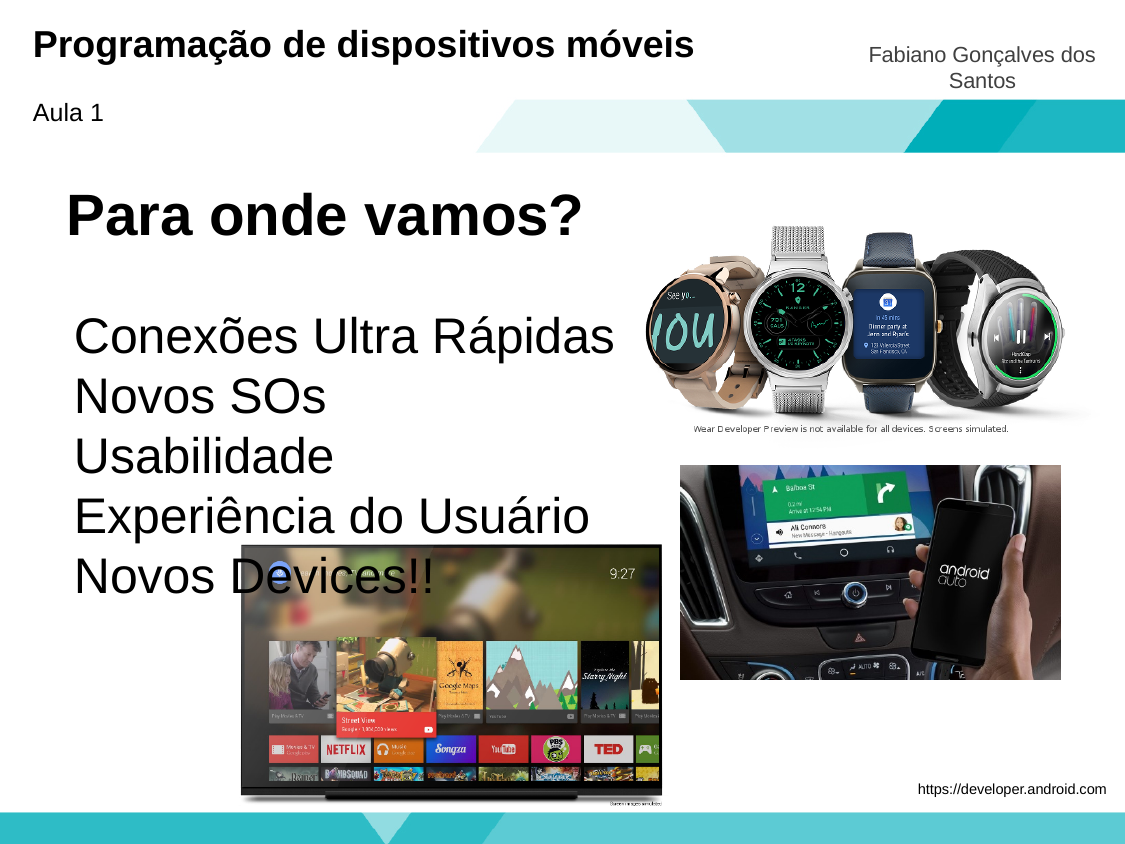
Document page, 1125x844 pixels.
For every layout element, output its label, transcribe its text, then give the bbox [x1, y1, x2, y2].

title Programação de dispositivos móveis [18, 18, 767, 88]
text_box https://developer.android.com [903, 772, 1122, 805]
text_box Para onde vamos? [51, 178, 726, 316]
text_box Conexões Ultra Rápidas Novos SOs Usabilidade Experiência do Usuário Novos Devices!! [59, 295, 929, 611]
list Fabiano Gonçalves dos Santos [839, 33, 1125, 89]
list Aula 1 [18, 88, 389, 140]
picture [0, 0, 1125, 844]
